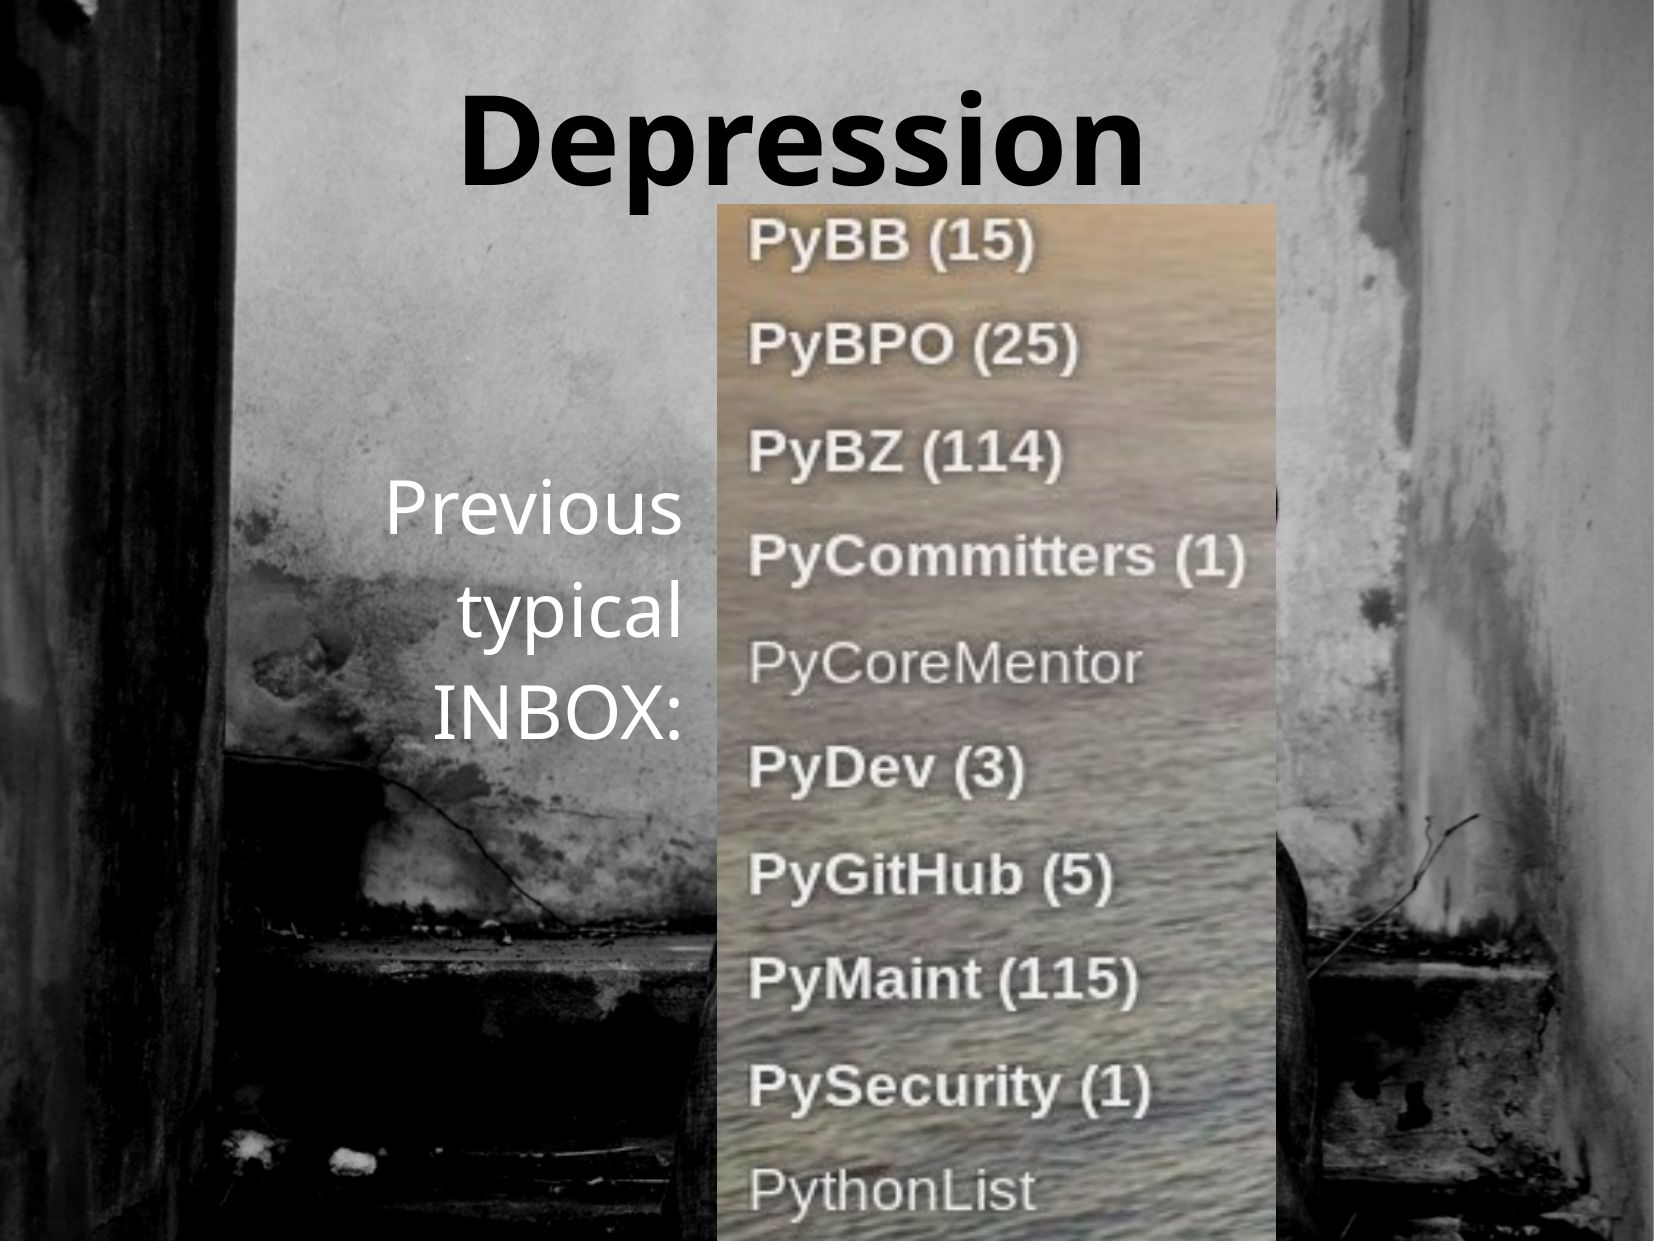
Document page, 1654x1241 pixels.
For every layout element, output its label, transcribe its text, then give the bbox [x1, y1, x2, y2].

picture [0, 0, 1654, 1241]
text_box Depression [439, 44, 1210, 199]
list Previous typical INBOX: [186, 454, 685, 1042]
